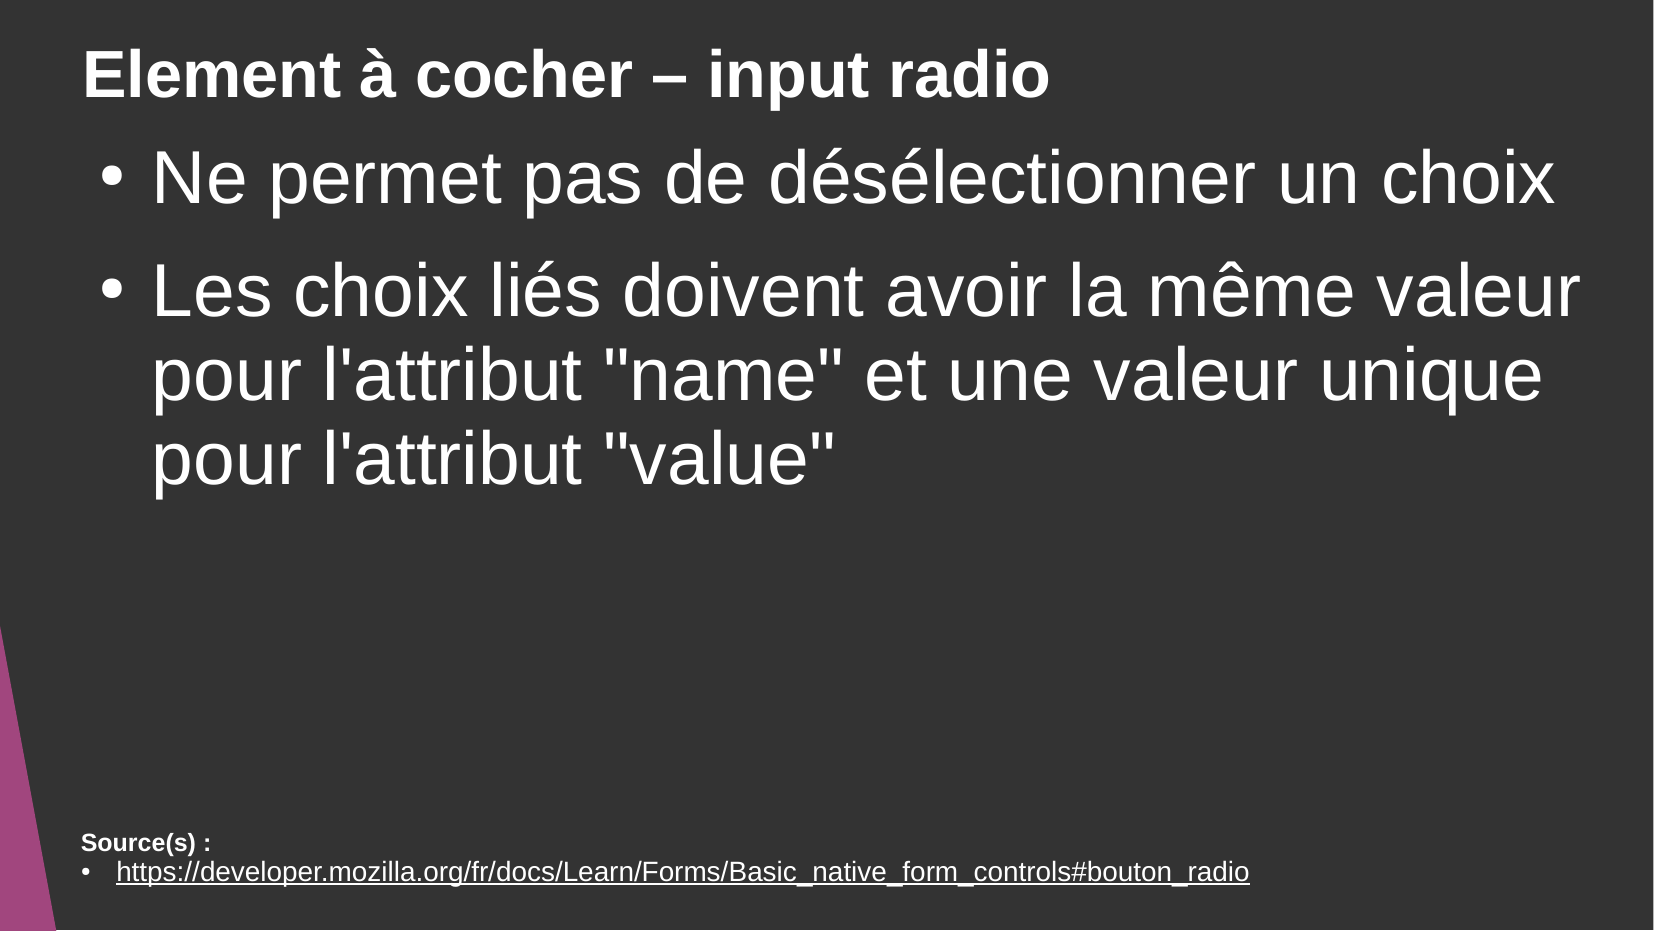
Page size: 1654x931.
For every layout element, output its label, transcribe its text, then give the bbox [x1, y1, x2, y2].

list Ne permet pas de désélectionner un choix Les choix liés doivent avoir la même valeur pour l'attribut "name" et une valeur unique pour l'attribut "value" [80, 135, 1619, 756]
title Element à cocher – input radio [82, 37, 1571, 114]
text_box [0, 625, 57, 931]
text_box Source(s) : https://developer.mozilla.org/fr/docs/Learn/Forms/Basic_native_form_controls#bouton_radio [66, 820, 1552, 896]
